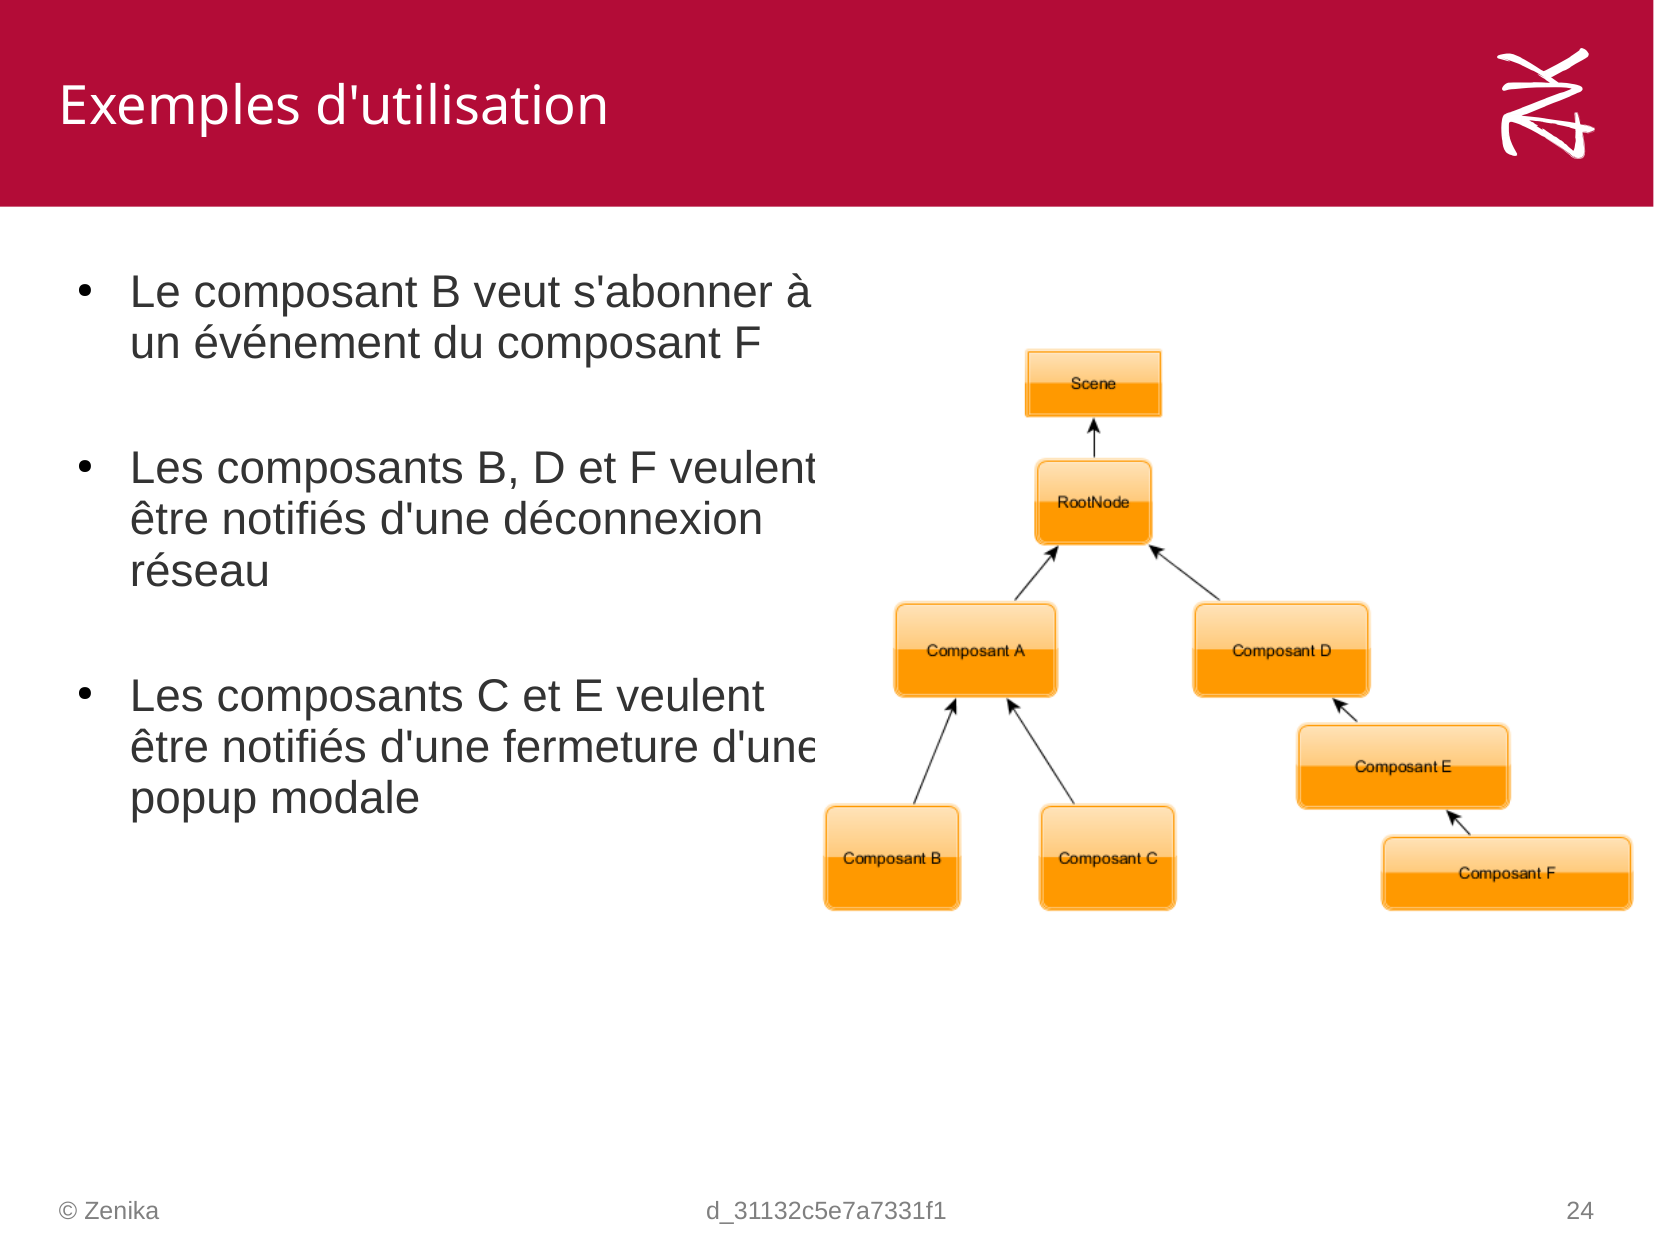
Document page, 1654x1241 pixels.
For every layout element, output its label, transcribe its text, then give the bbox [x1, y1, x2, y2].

picture [815, 342, 1642, 922]
title Exemples d'utilisation [59, 29, 1595, 178]
list Le composant B veut s'abonner à un événement du composant F Les composants B, D et F veulent être notifiés d'une déconnexion réseau Les composants C et E veulent être notifiés d'une fermeture d'une popup modale [59, 265, 857, 986]
